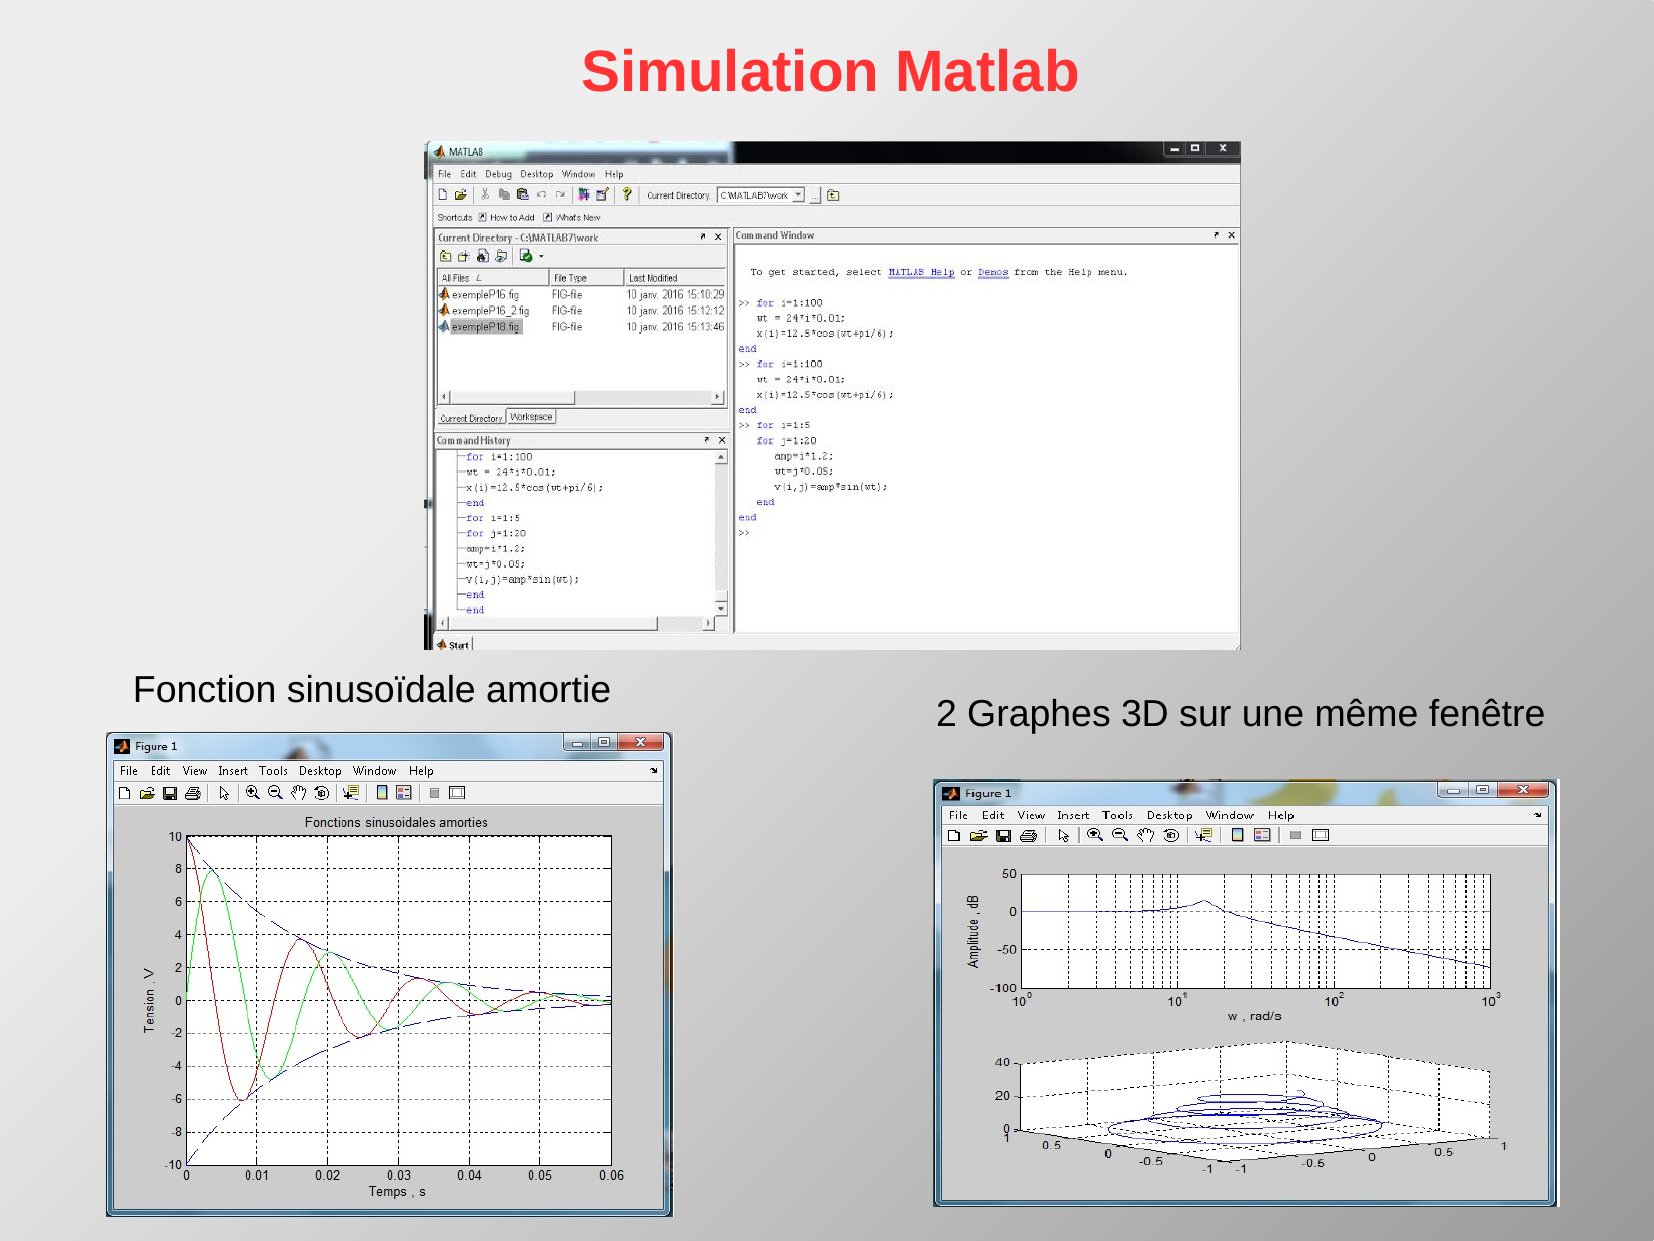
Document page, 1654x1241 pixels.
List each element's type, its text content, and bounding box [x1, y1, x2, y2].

picture [106, 732, 674, 1217]
text_box 2 Graphes 3D sur une même fenêtre [921, 685, 1561, 742]
picture [933, 779, 1560, 1207]
text_box Simulation Matlab [566, 31, 1238, 130]
picture [424, 141, 1241, 650]
text_box Fonction sinusoïdale amortie [118, 661, 638, 719]
